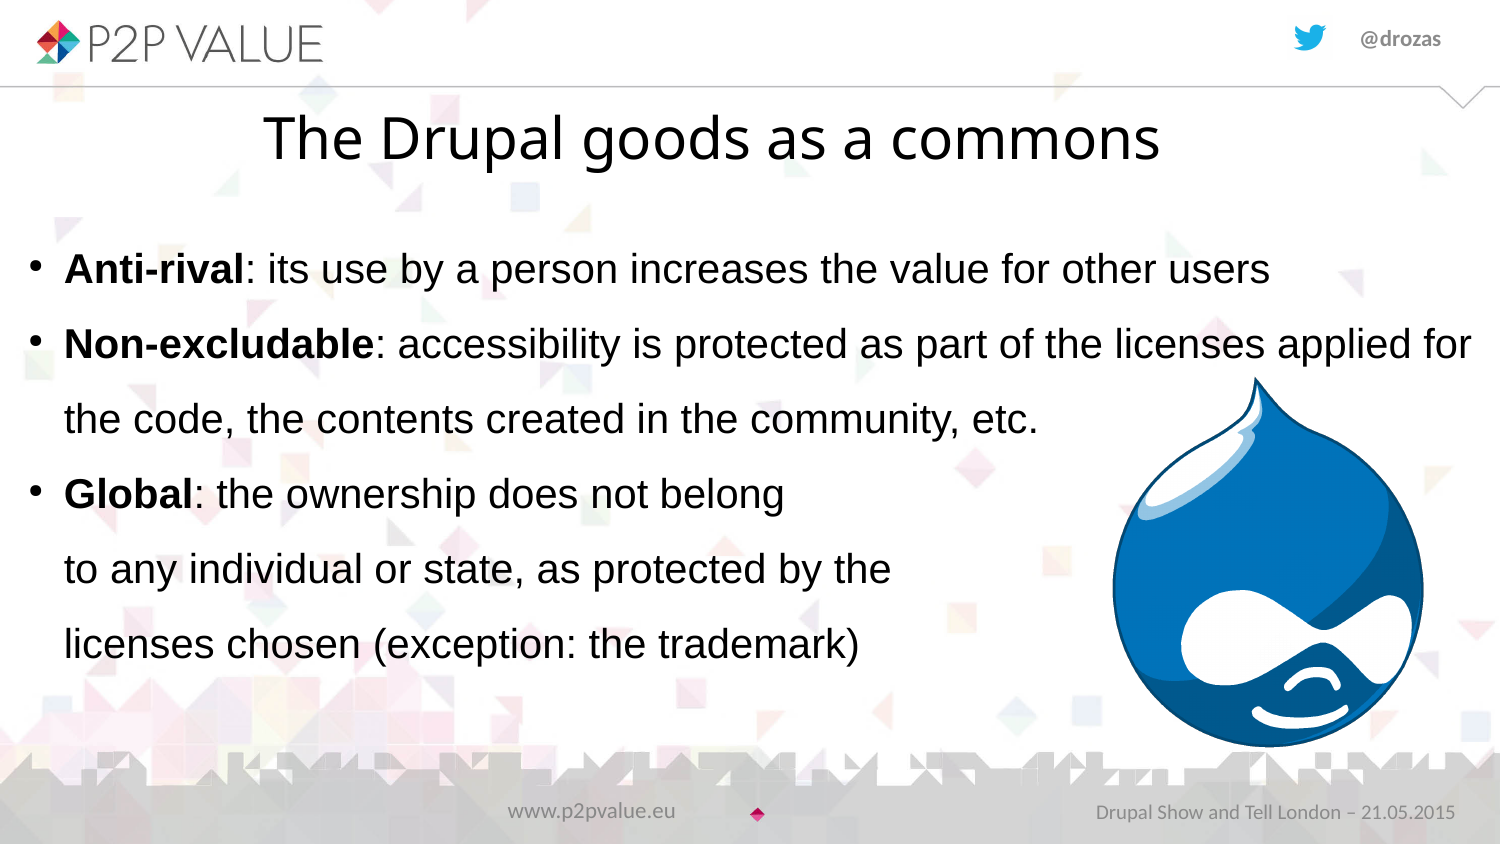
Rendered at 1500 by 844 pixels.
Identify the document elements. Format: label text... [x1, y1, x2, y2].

title The Drupal goods as a commons [60, 92, 1366, 181]
text_box @drozas [1333, 15, 1455, 60]
text_box www.p2pvalue.eu [501, 789, 720, 829]
text_box Drupal Show and Tell London – 21.05.2015 [777, 788, 1470, 834]
subtitle Anti-rival: its use by a person increases the value for other users Non-excludable: accessibility is protected as part of the licenses applied for the code, the contents created in the community, etc. Global: the ownership does not belong to any individual or state, as protected by the licenses chosen (exception: the trademark) [15, 210, 1496, 766]
picture [0, 0, 1500, 844]
